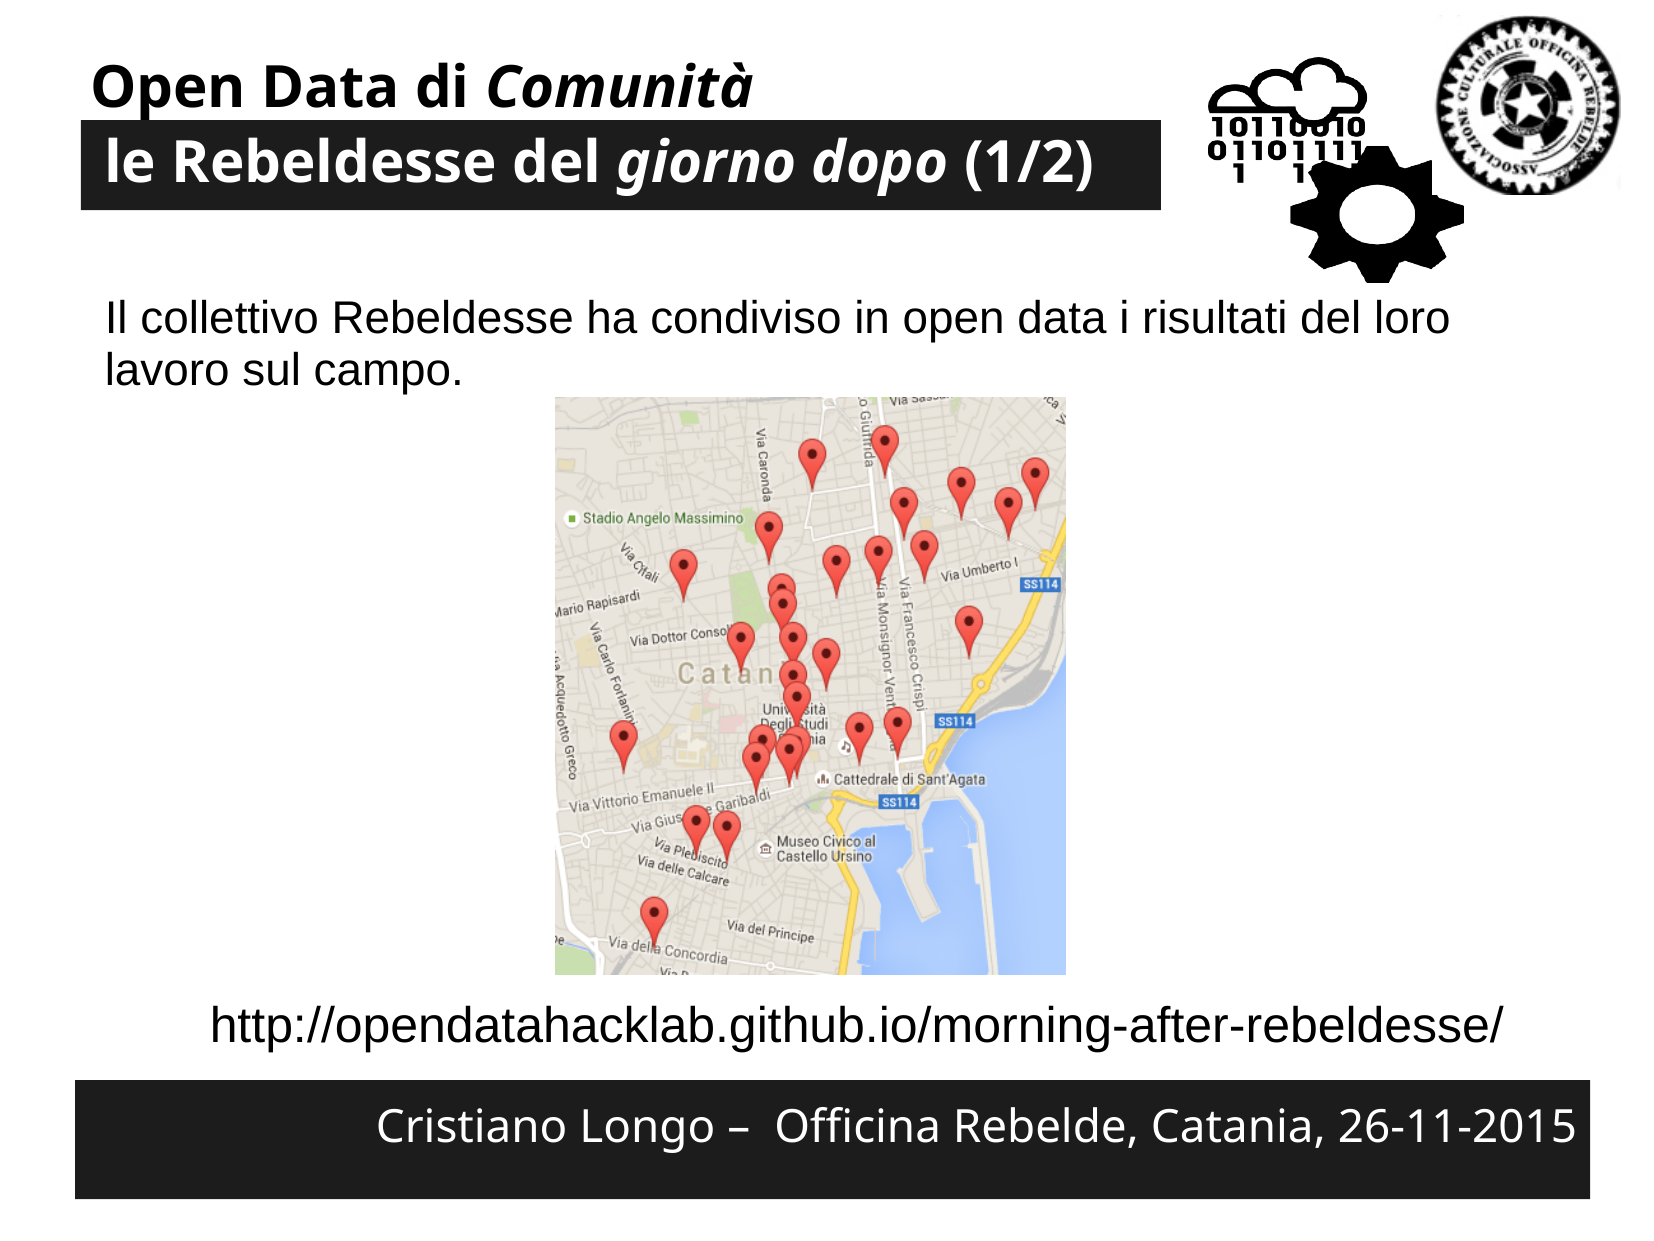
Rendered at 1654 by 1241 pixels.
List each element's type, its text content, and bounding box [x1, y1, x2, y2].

picture [555, 397, 1066, 976]
list Open Data di Comunità [75, 45, 1325, 166]
list Cristiano Longo – Officina Rebelde, Catania, 26-11-2015 [75, 1080, 1591, 1200]
list le Rebeldesse del giorno dopo (1/2) [80, 120, 1161, 211]
picture [1208, 15, 1621, 283]
text_box Il collettivo Rebeldesse ha condiviso in open data i risultati del loro lavoro sul campo. [90, 285, 1621, 403]
text_box http://opendatahacklab.github.io/morning-after-rebeldesse/ [195, 990, 1531, 1062]
